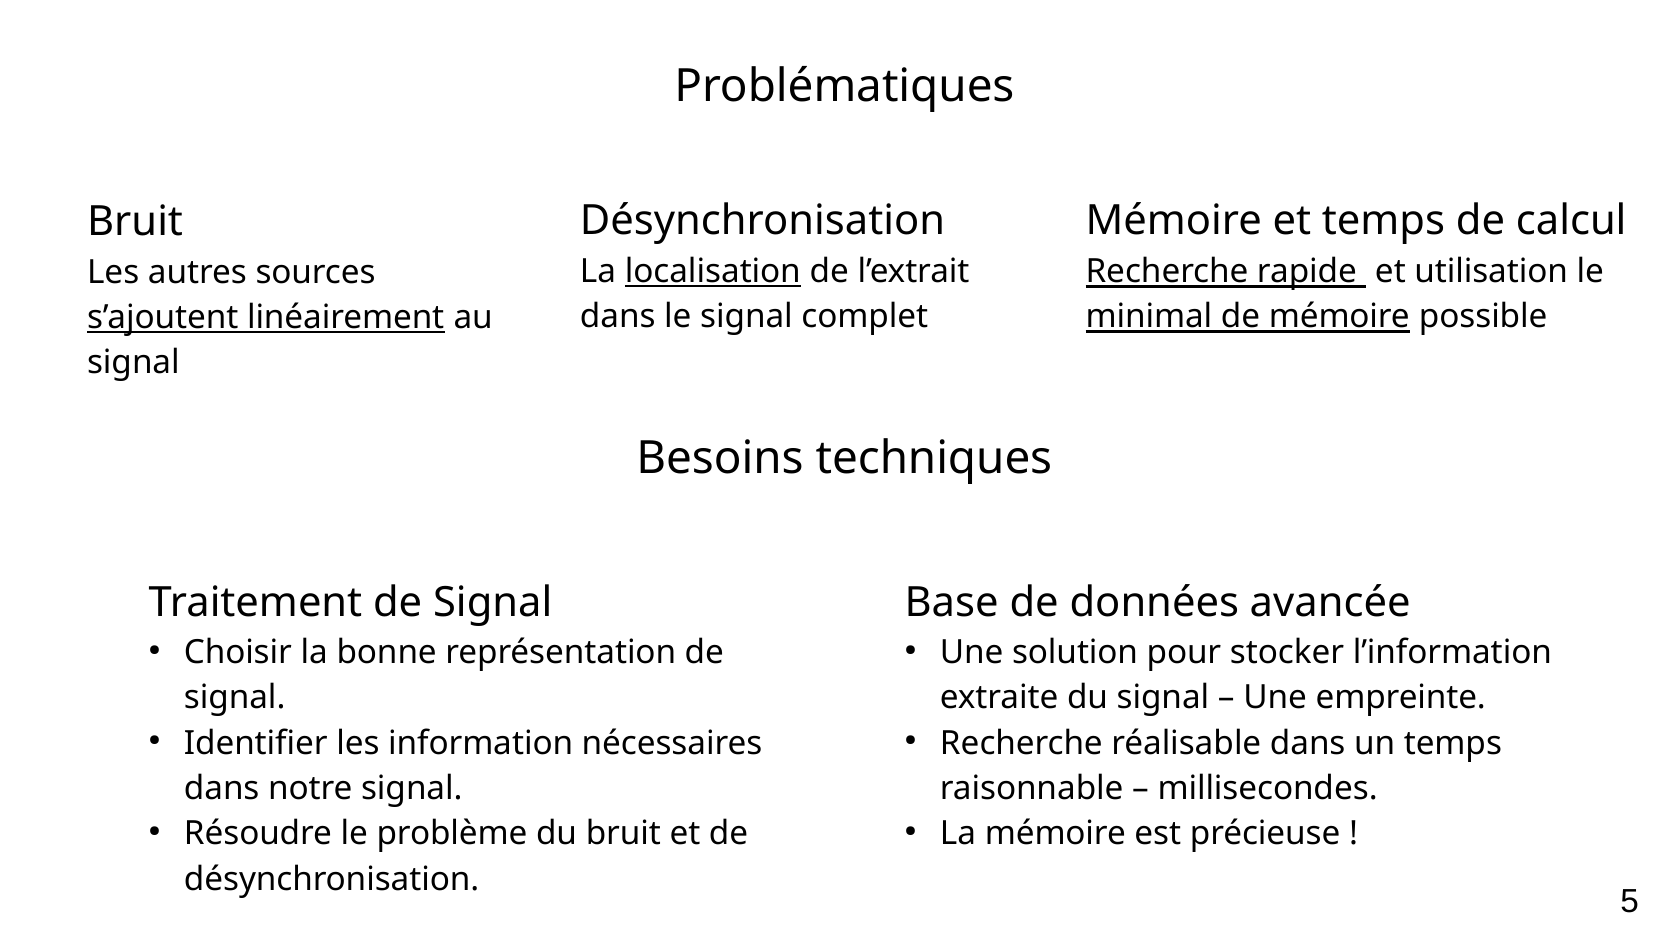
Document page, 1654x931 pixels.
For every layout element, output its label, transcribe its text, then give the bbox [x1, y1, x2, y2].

text_box <number> [1024, 874, 1654, 931]
text_box Problématiques [376, 45, 1277, 123]
text_box Désynchronisation La localisation de l’extrait dans le signal complet [565, 182, 1053, 363]
text_box Traitement de Signal Choisir la bonne représentation de signal. Identifier les information nécessaires dans notre signal. Résoudre le problème du bruit et de désynchronisation. [133, 563, 811, 899]
text_box Besoins techniques [376, 417, 1277, 495]
text_box Base de données avancée Une solution pour stocker l’information extraite du signal – Une empreinte. Recherche réalisable dans un temps raisonnable – millisecondes. La mémoire est précieuse ! [889, 563, 1606, 862]
text_box Bruit Les autres sources s’ajoutent linéairement au signal [72, 183, 538, 409]
text_box Mémoire et temps de calcul Recherche rapide et utilisation le minimal de mémoire possible [1070, 182, 1649, 391]
